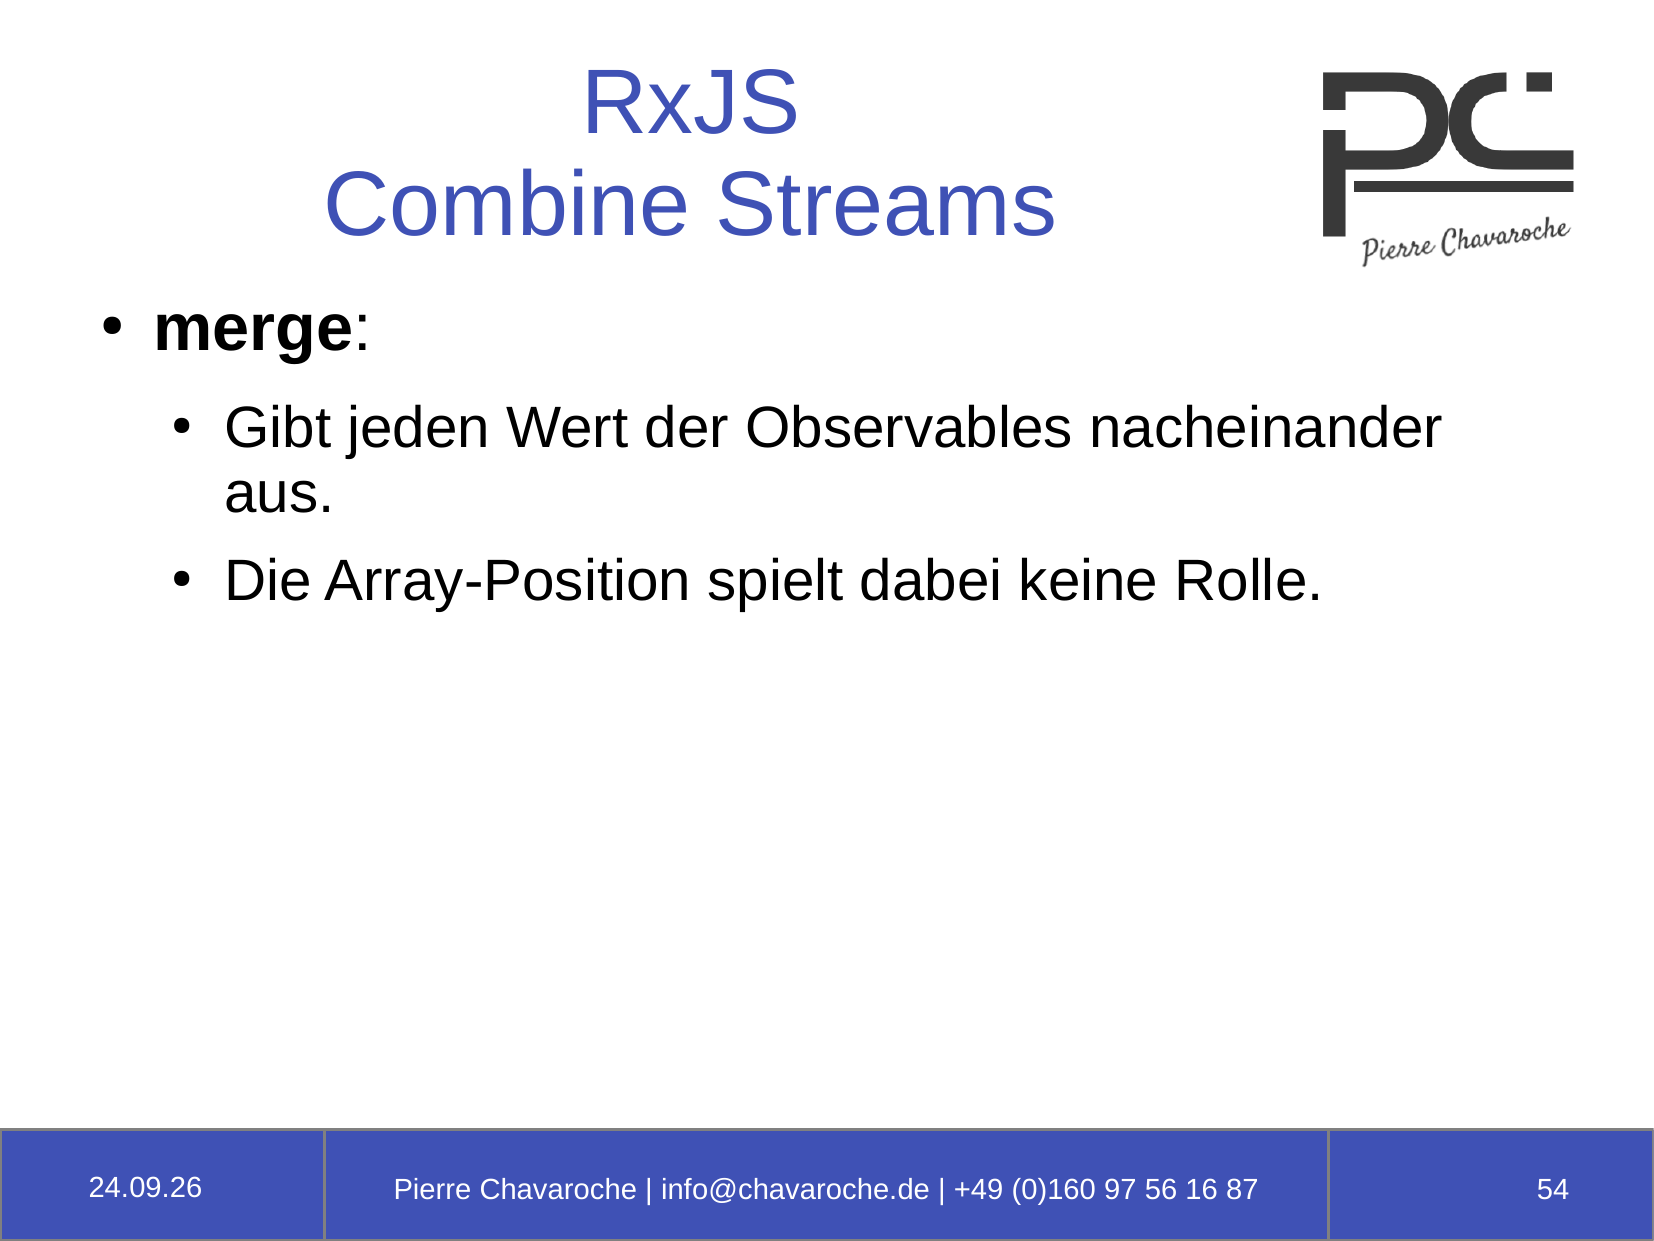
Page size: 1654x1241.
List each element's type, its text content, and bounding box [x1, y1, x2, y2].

title RxJS Combine Streams [82, 49, 1300, 257]
list merge: Gibt jeden Wert der Observables nacheinander aus. Die Array-Position spielt dabei keine Rolle. [82, 290, 1571, 1109]
picture [1307, 29, 1589, 311]
